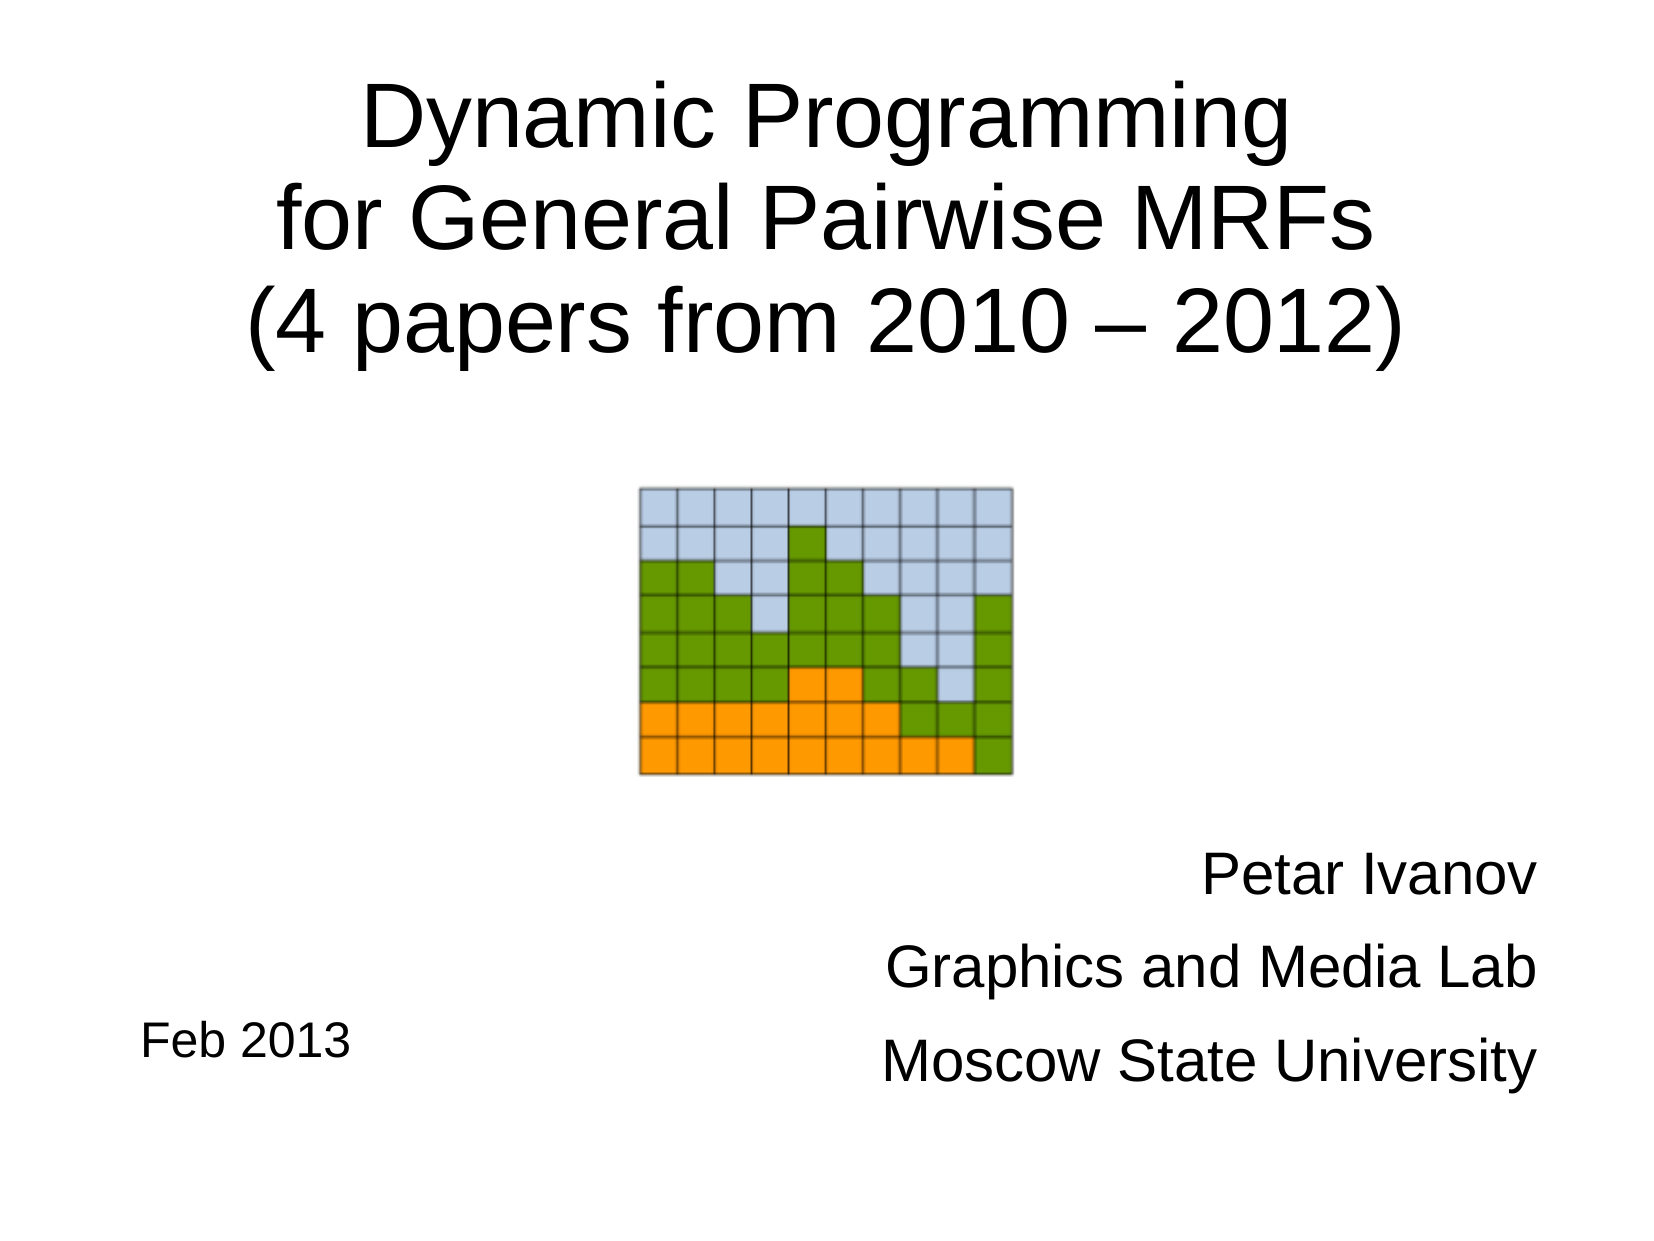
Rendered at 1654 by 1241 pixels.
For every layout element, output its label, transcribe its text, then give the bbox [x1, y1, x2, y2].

title Dynamic Programming for General Pairwise MRFs (4 papers from 2010 – 2012) [82, 64, 1571, 372]
text_box Feb 2013 [90, 1005, 556, 1076]
list Petar Ivanov Graphics and Media Lab Moscow State University [82, 840, 1538, 1096]
picture [623, 467, 1031, 788]
